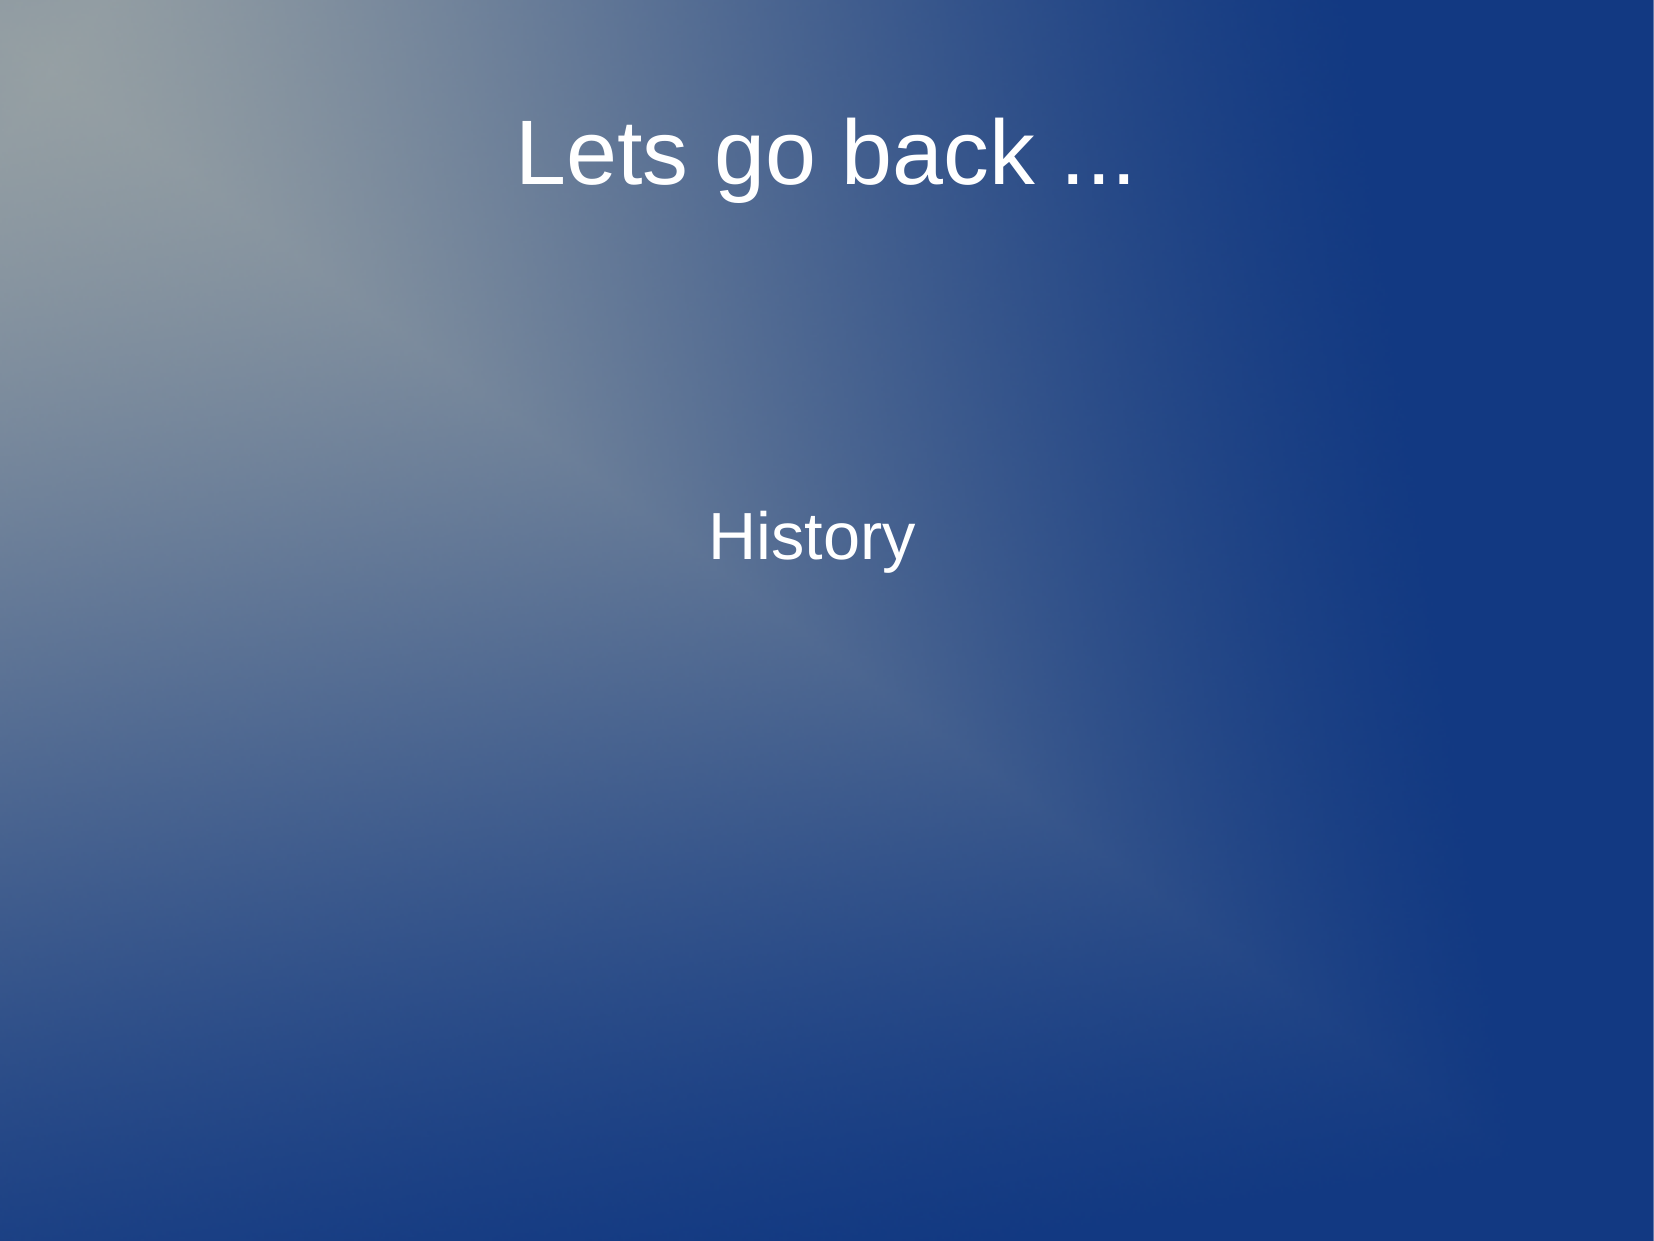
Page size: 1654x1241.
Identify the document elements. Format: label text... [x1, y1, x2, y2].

list History [82, 290, 1571, 1094]
picture [0, 0, 1654, 1241]
title Lets go back ... [82, 56, 1571, 250]
